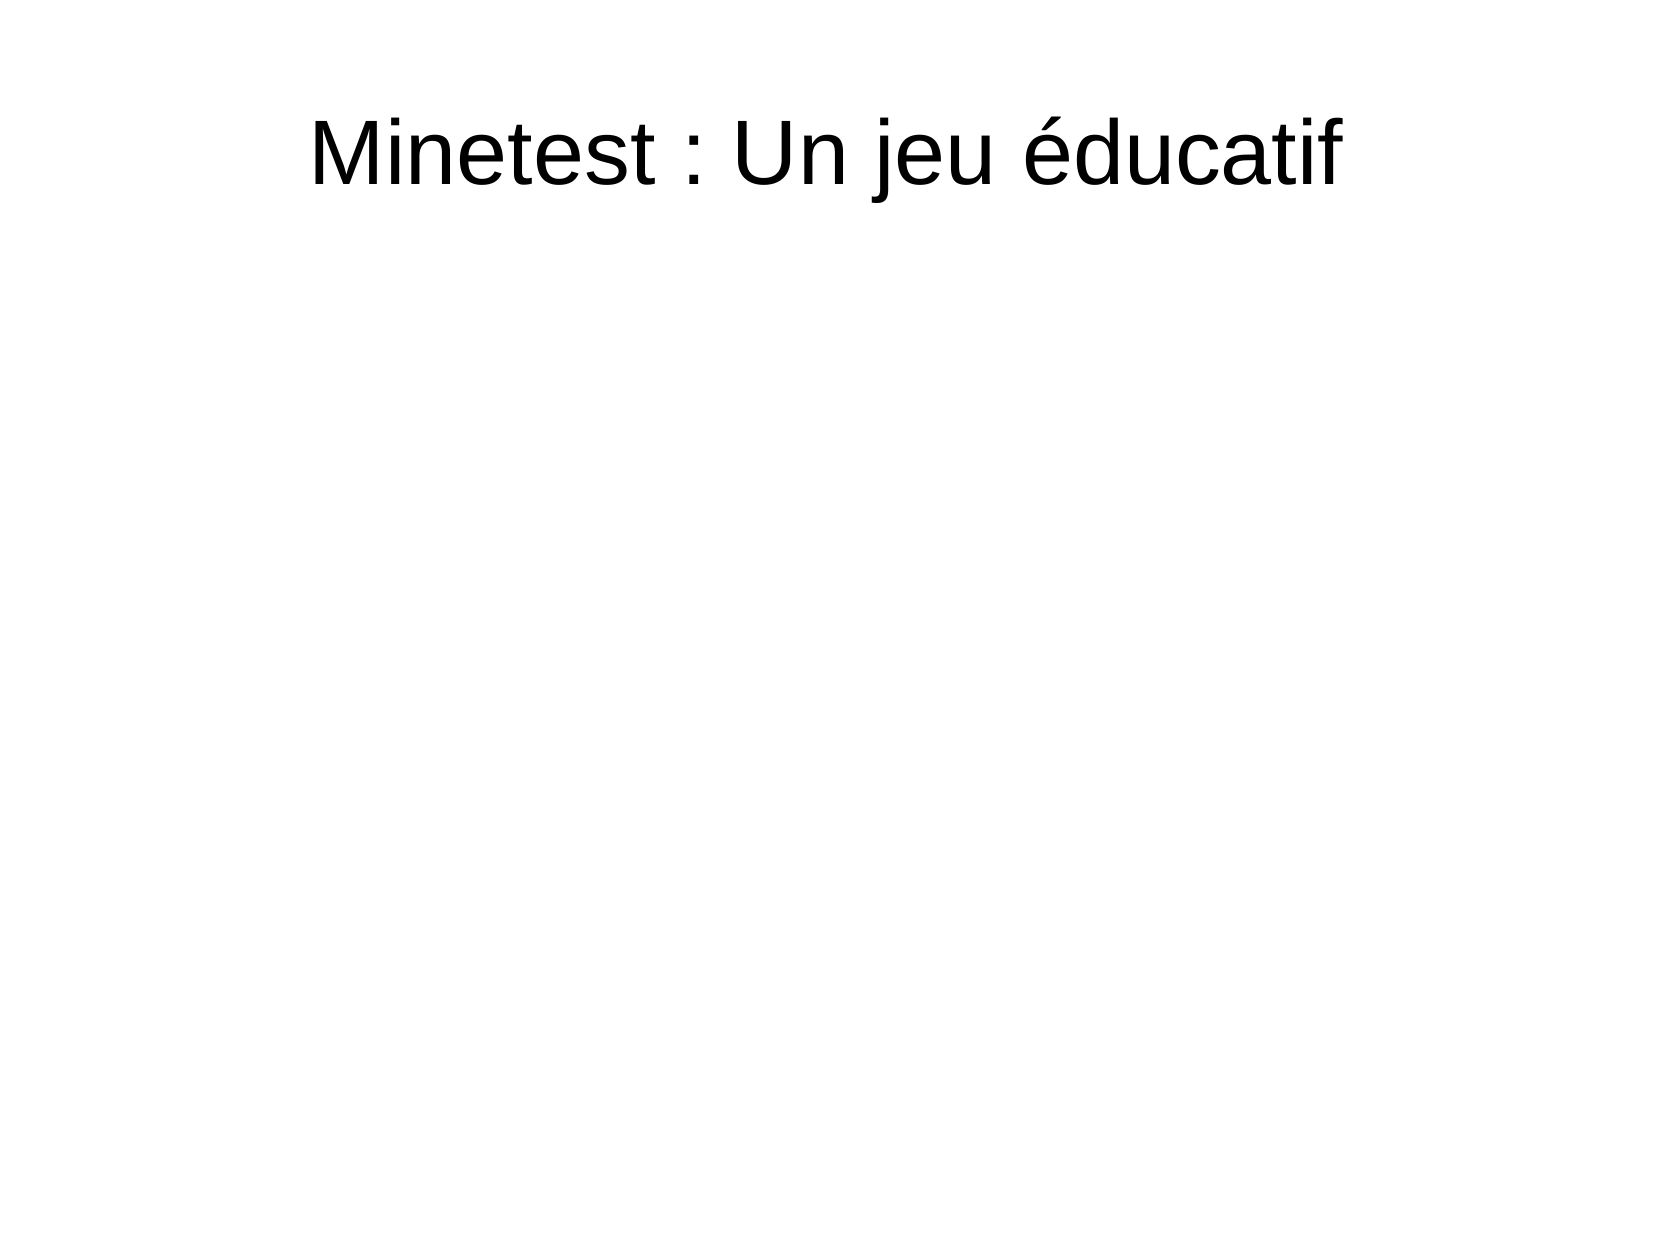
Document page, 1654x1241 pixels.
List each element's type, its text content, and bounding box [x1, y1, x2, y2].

title Minetest : Un jeu éducatif [82, 49, 1571, 257]
